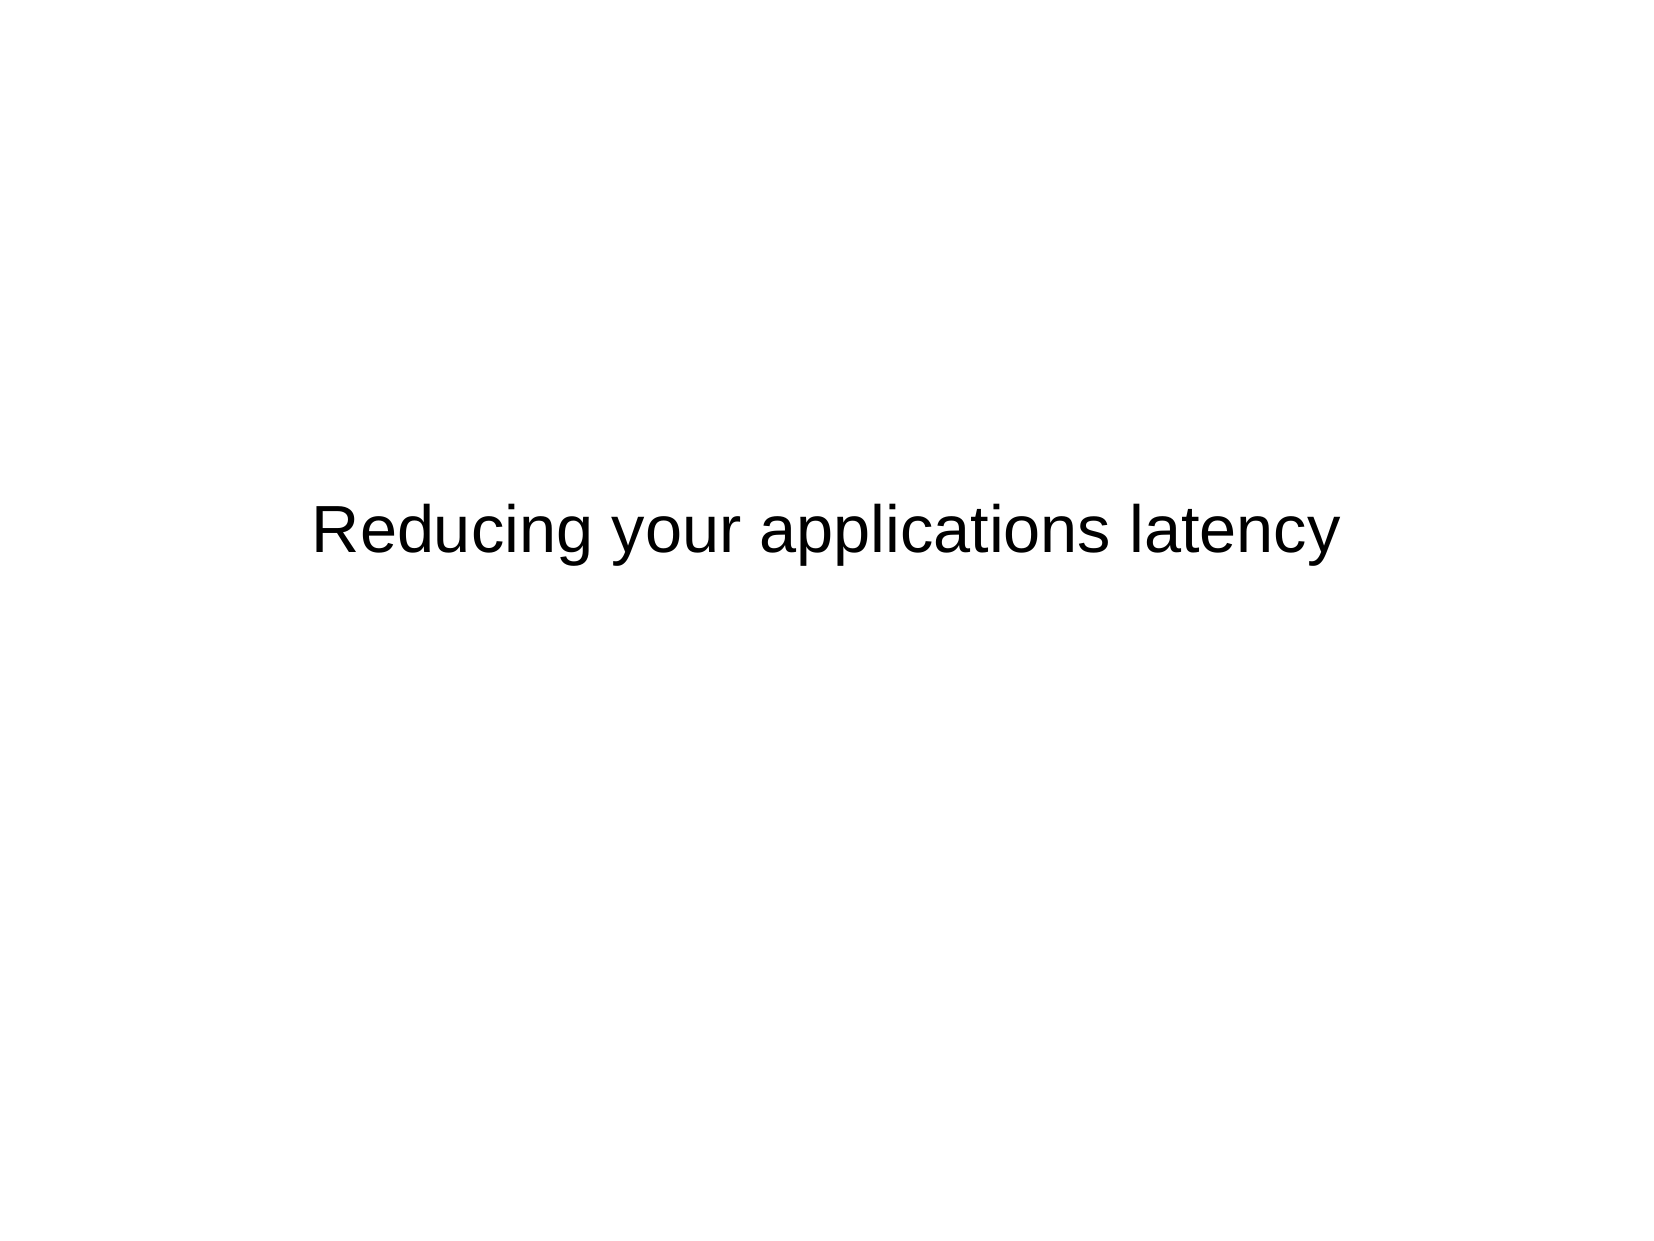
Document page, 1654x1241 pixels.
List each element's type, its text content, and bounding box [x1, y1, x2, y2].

subtitle Reducing your applications latency [82, 49, 1571, 1010]
